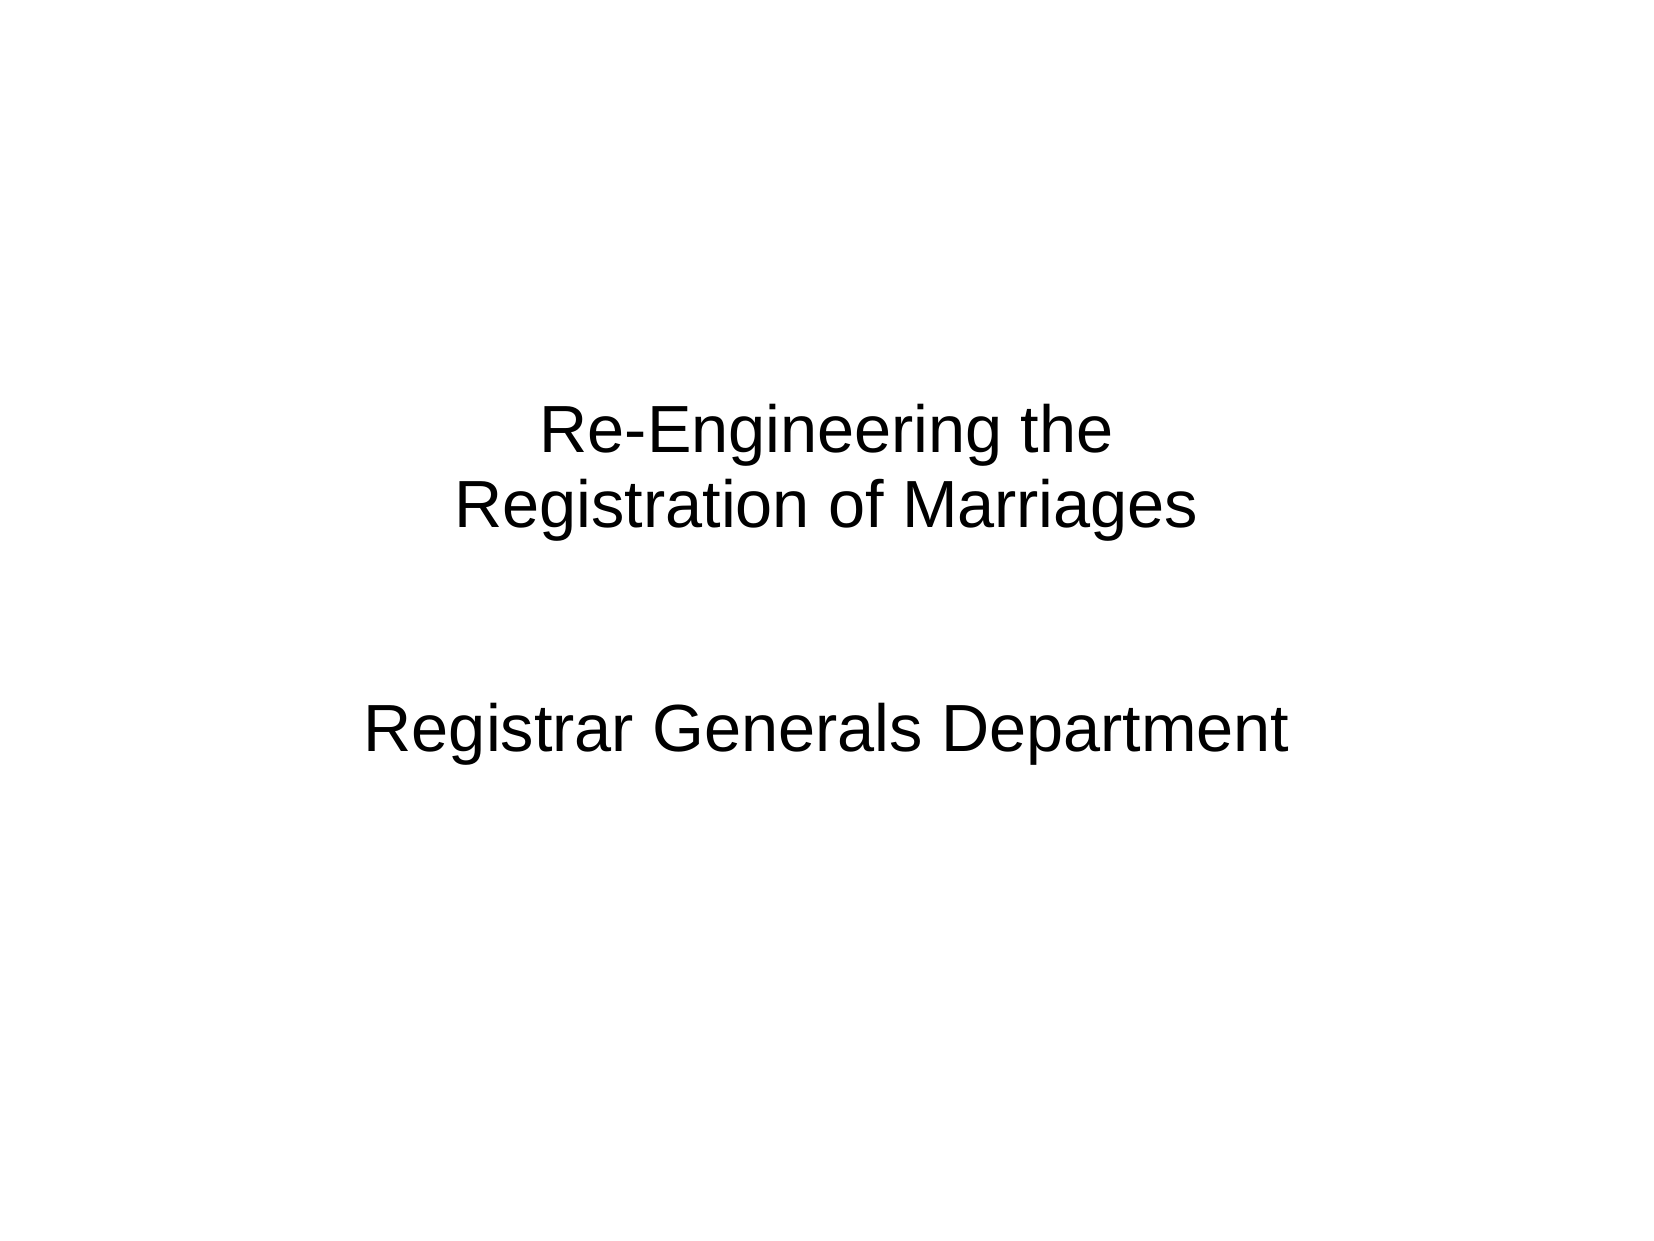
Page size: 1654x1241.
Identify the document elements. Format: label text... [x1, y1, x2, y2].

subtitle Re-Engineering the Registration of Marriages Registrar Generals Department [82, 56, 1571, 1102]
